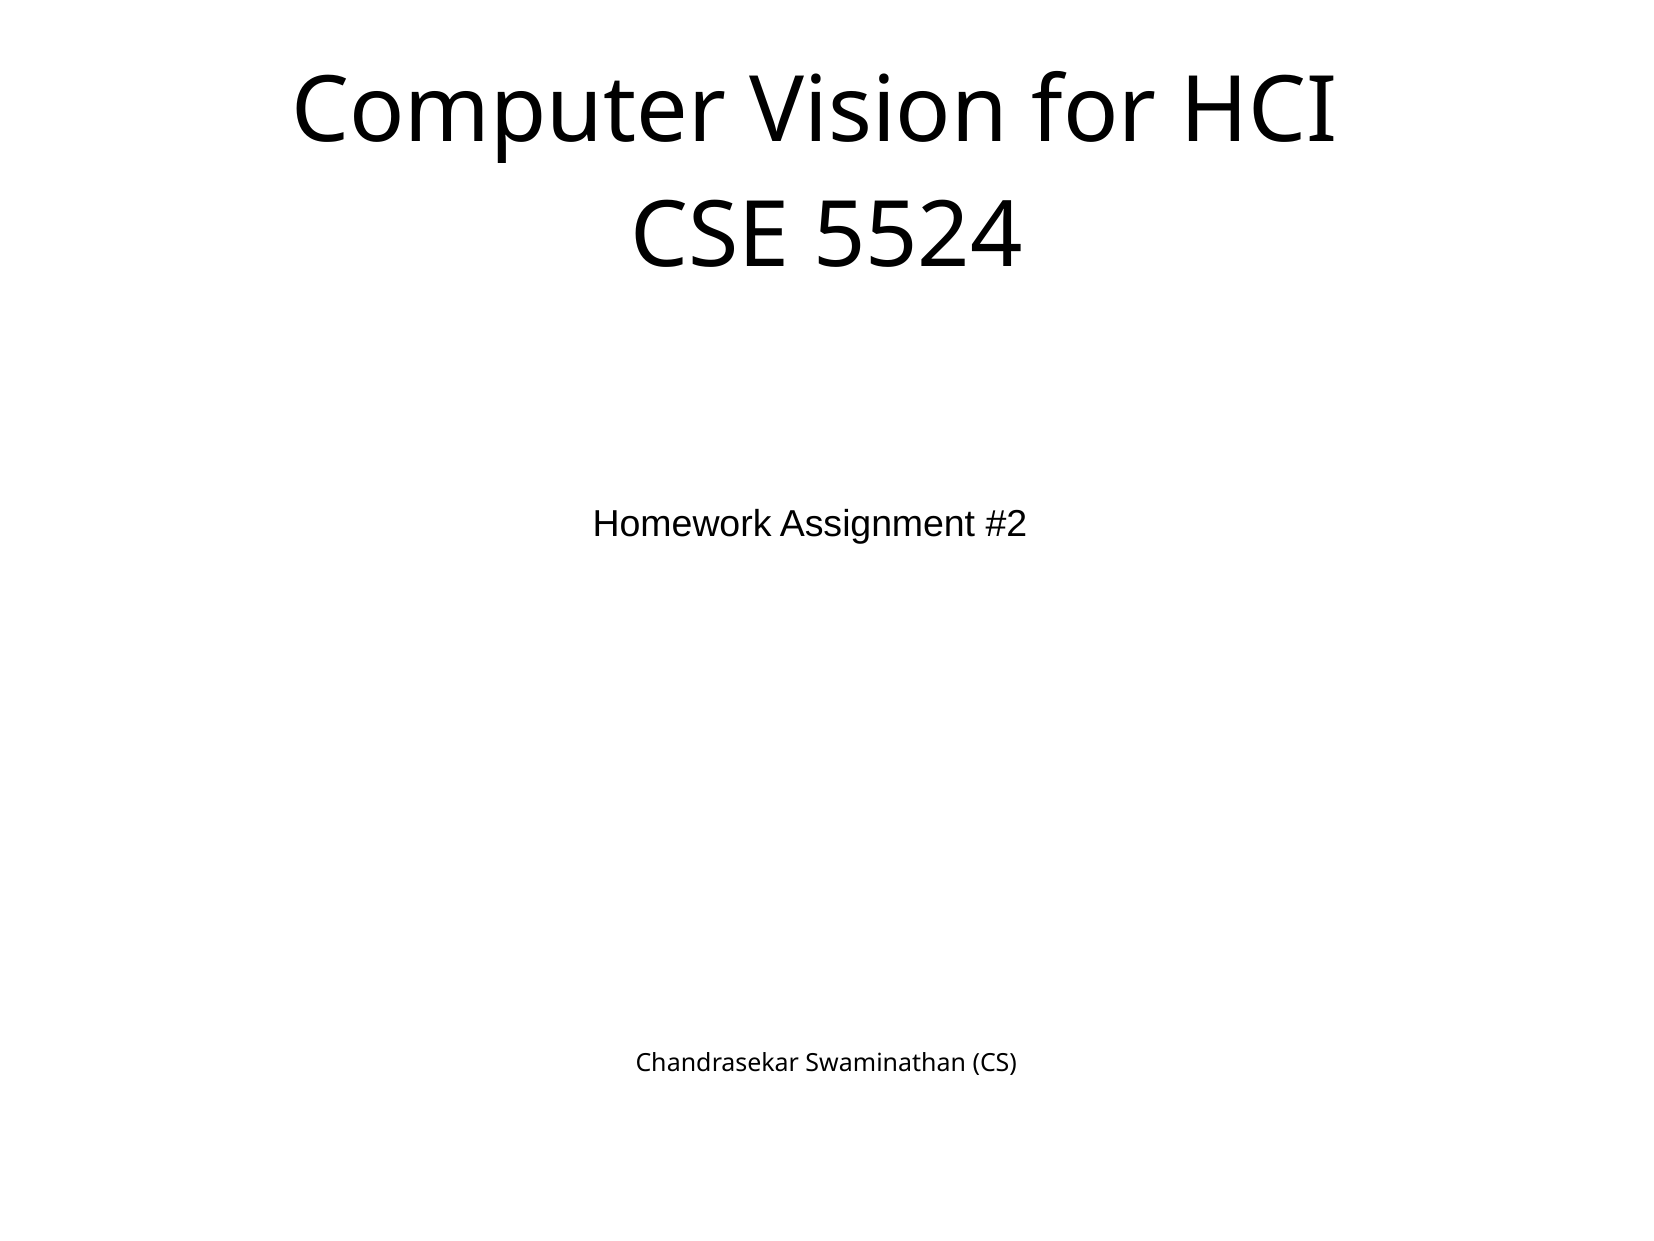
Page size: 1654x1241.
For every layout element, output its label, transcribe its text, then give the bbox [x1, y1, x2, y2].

text_box Homework Assignment #2 [570, 495, 1051, 552]
title Computer Vision for HCI CSE 5524 [82, 46, 1571, 291]
subtitle Chandrasekar Swaminathan (CS) [82, 360, 1571, 1080]
